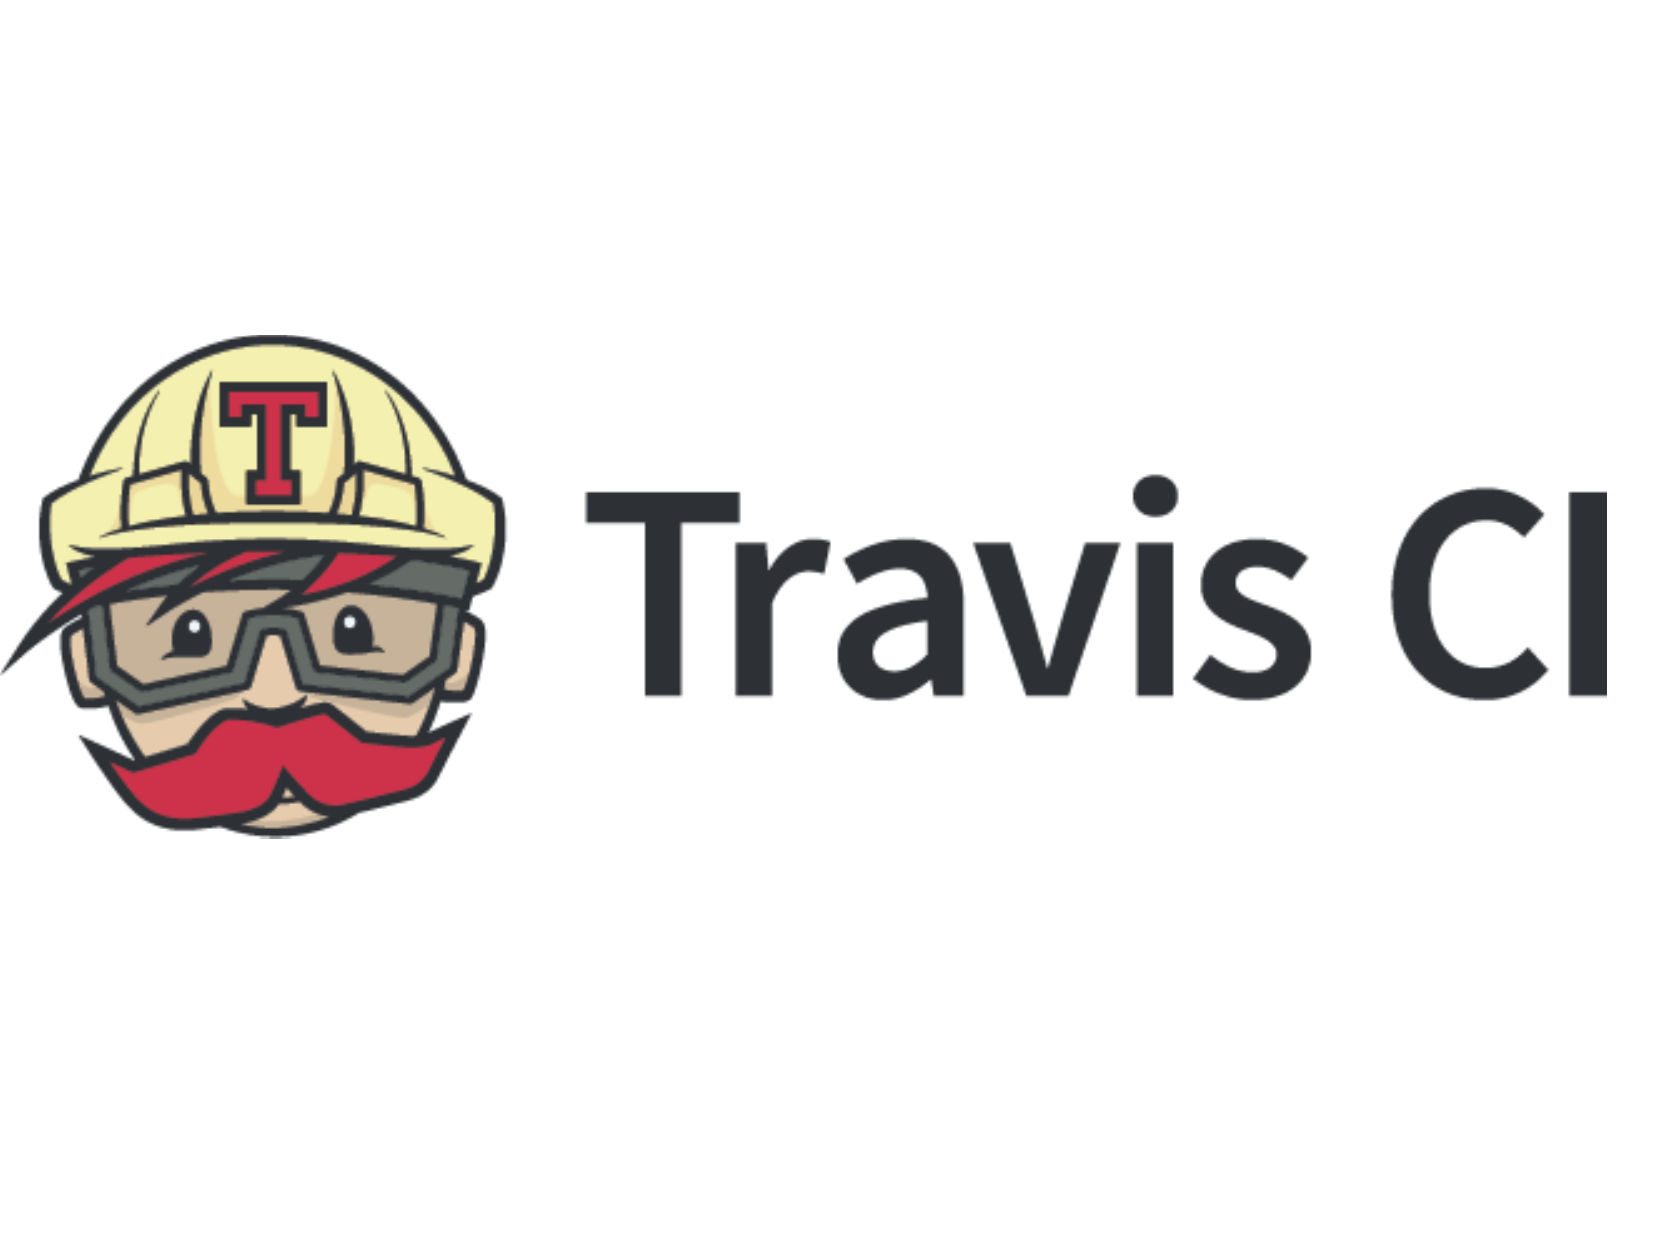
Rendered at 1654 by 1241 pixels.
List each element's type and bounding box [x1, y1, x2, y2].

picture [0, 335, 1607, 839]
